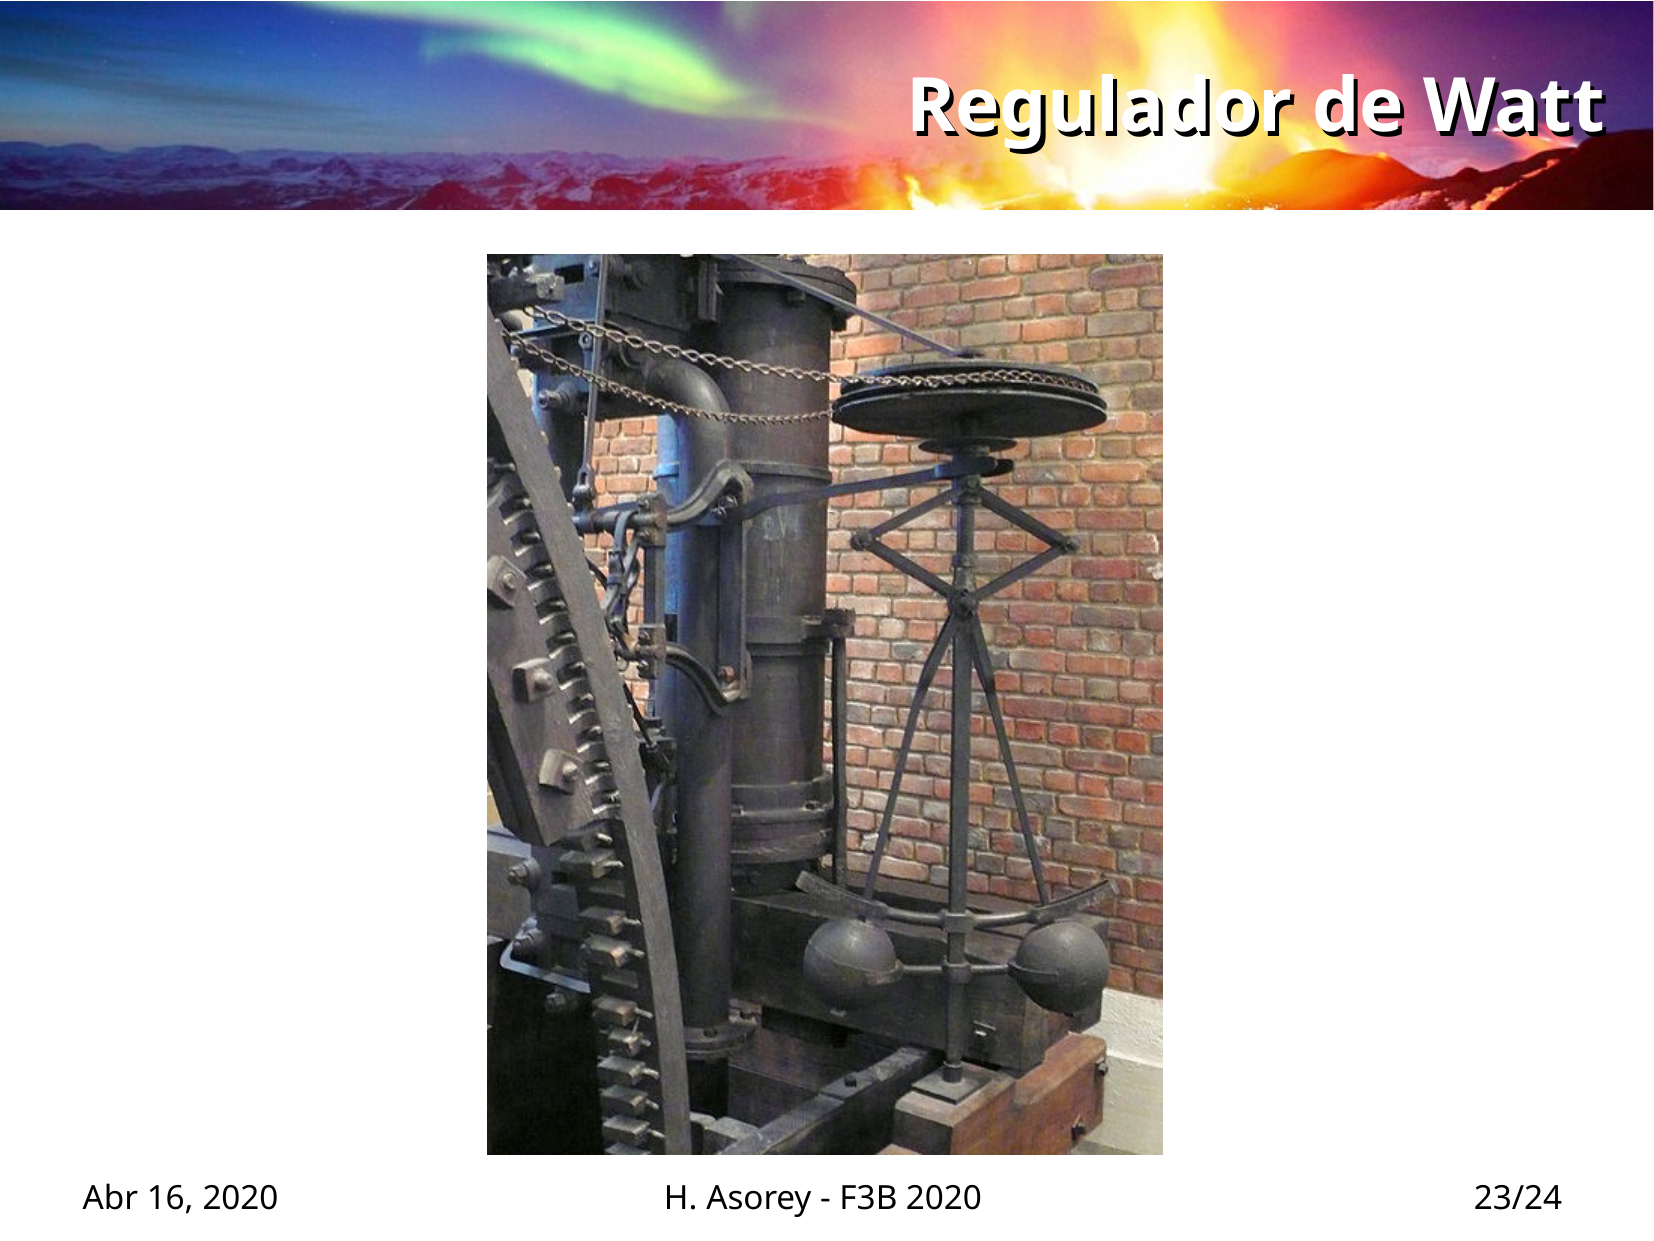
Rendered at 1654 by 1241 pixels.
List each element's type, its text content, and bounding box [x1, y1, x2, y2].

picture [0, 1, 1654, 210]
title Regulador de Watt [45, 15, 1606, 191]
picture [487, 254, 1163, 1156]
